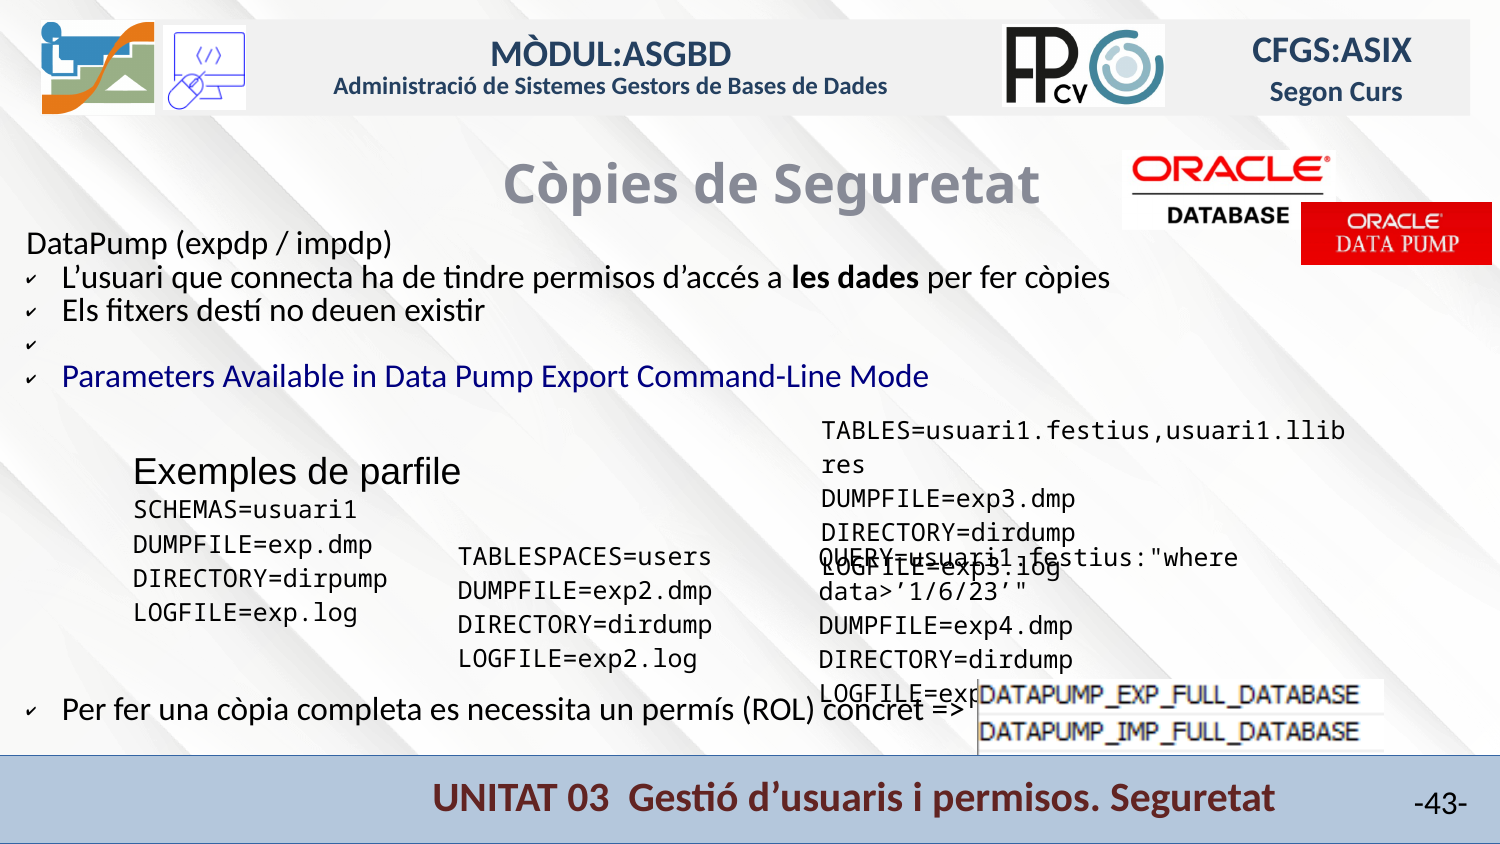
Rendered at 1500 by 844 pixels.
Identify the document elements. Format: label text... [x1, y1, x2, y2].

text_box TABLES=usuari1.festius,usuari1.llibres DUMPFILE=exp3.dmp DIRECTORY=dirdump LOGFILE=exp3.log [806, 405, 1368, 532]
picture [0, 0, 1500, 755]
text_box TABLESPACES=users DUMPFILE=exp2.dmp DIRECTORY=dirdump LOGFILE=exp2.log [442, 531, 857, 739]
text_box DataPump (expdp / impdp) L’usuari que connecta ha de tindre permisos d’accés a les dades per fer còpies Els fitxers destí no deuen existir Parameters Available in Data Pump Export Command-Line Mode Per fer una còpia completa es necessita un permís (ROL) concret => [26, 229, 1472, 750]
title Còpies de Seguretat [502, 149, 1159, 229]
text_box QUERY=usuari1.festius:"where data>’1/6/23’" DUMPFILE=exp4.dmp DIRECTORY=dirdump LOGFILE=exp4.log [803, 532, 1454, 681]
text_box Exemples de parfile SCHEMAS=usuari1 DUMPFILE=exp.dmp DIRECTORY=dirpump LOGFILE=exp.log [118, 442, 562, 650]
